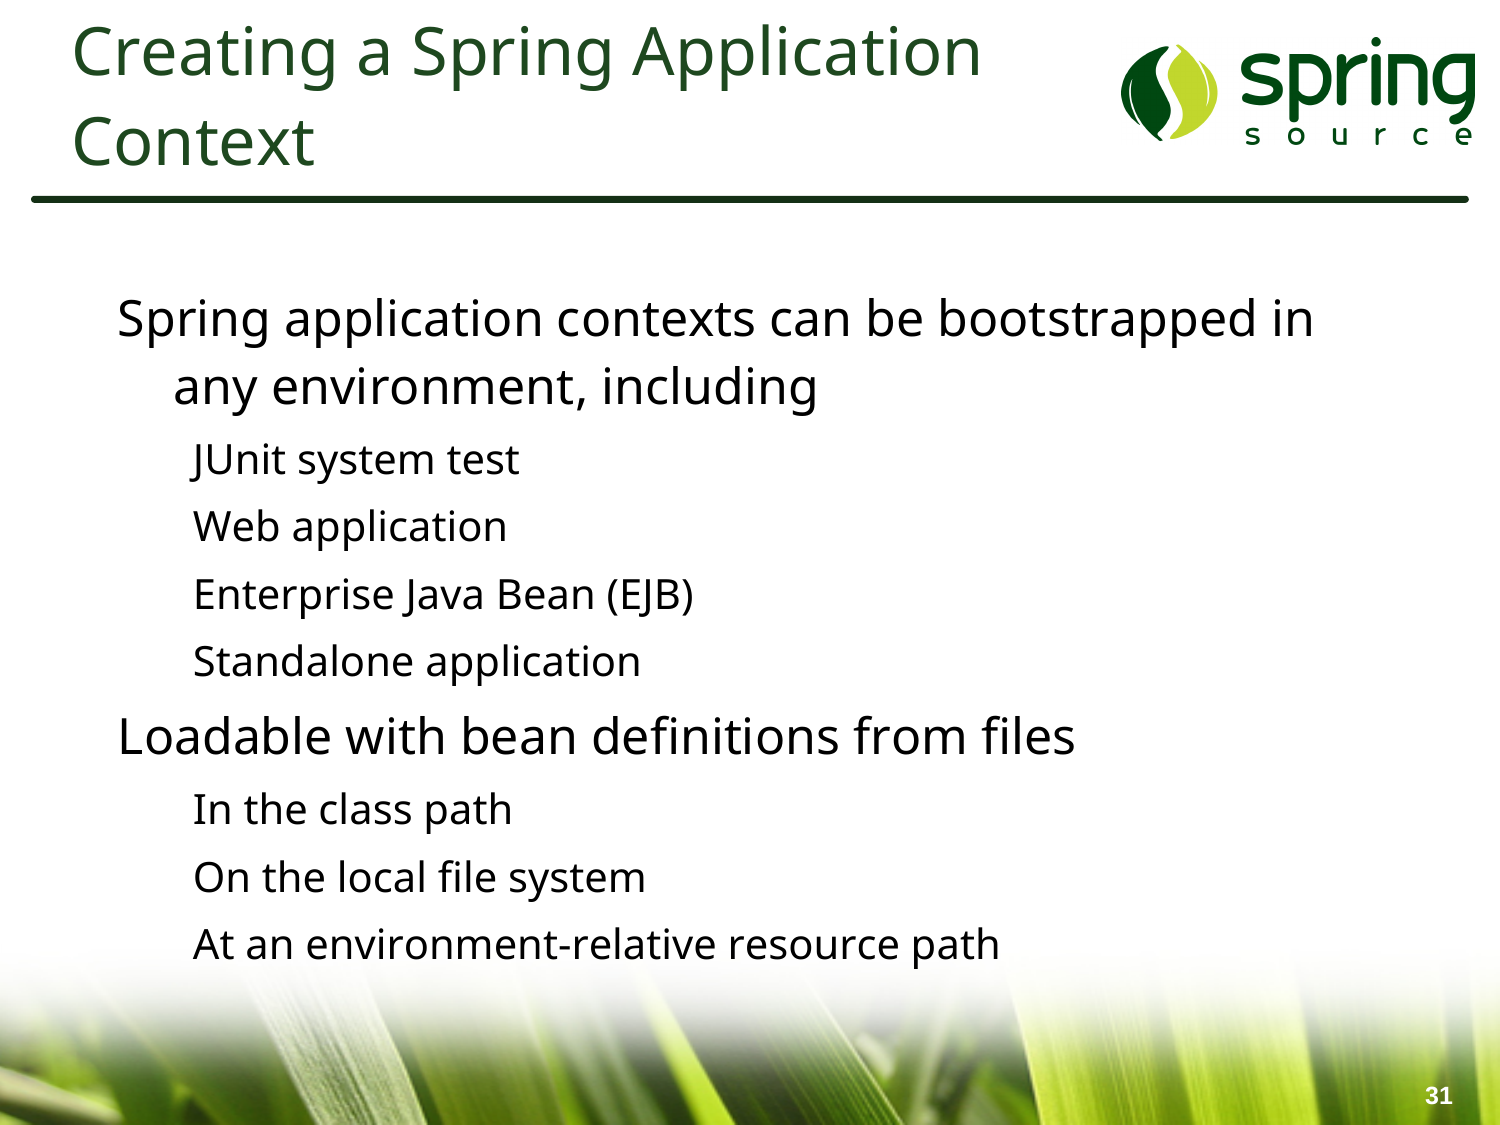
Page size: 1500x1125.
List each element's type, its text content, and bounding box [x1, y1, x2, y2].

picture [409, 944, 422, 956]
picture [1121, 37, 1475, 145]
picture [794, 944, 807, 956]
picture [679, 944, 686, 956]
picture [0, 944, 1500, 1125]
picture [820, 944, 832, 956]
list Spring application contexts can be bootstrapped in any environment, including JUnit system test Web application Enterprise Java Bean (EJB) Standalone application Loadable with bean definitions from files In the class path On the local file system At an environment-relative resource path [103, 275, 1394, 938]
title Creating a Spring Application Context [56, 5, 1089, 184]
picture [361, 944, 368, 956]
picture [942, 948, 952, 956]
picture [251, 948, 261, 956]
picture [628, 948, 638, 956]
picture [917, 944, 930, 956]
